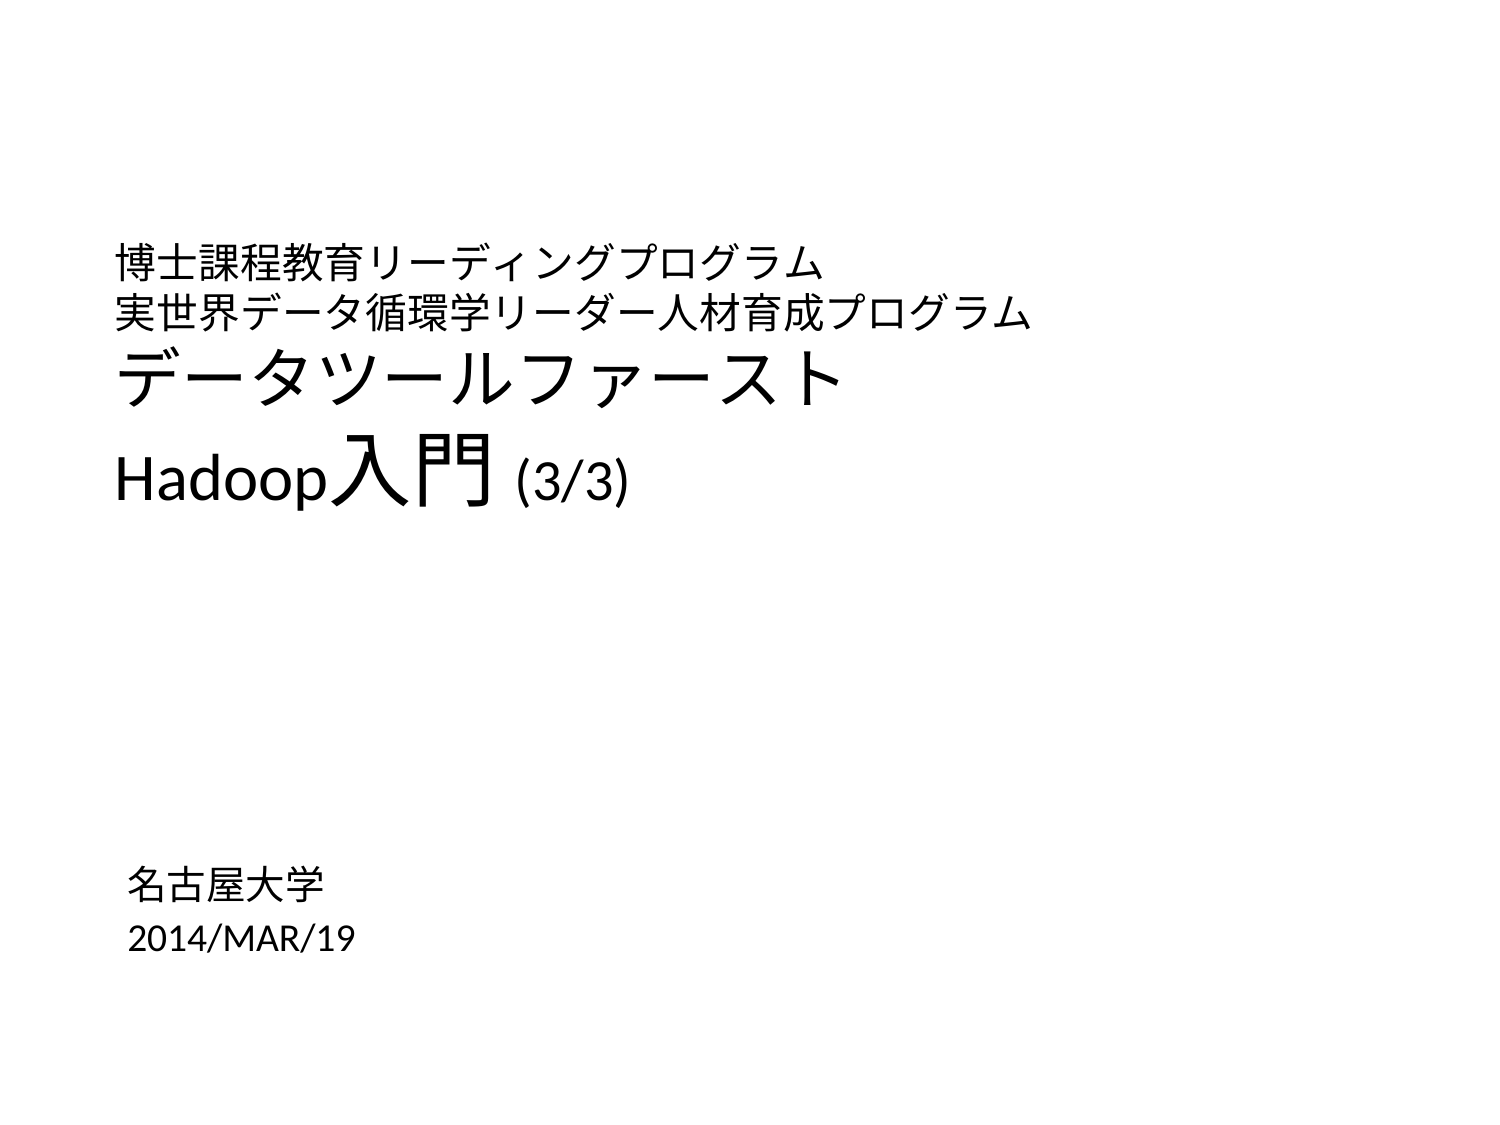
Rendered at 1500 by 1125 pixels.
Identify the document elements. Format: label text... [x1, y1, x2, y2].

text_box 名古屋大学 2014/MAR/19 [112, 857, 1163, 973]
table_header 博士課程教育リーディングプログラム 実世界データ循環学リーダー人材育成プログラム データツールファースト Hadoop入門 (3/3) [100, 229, 1250, 527]
